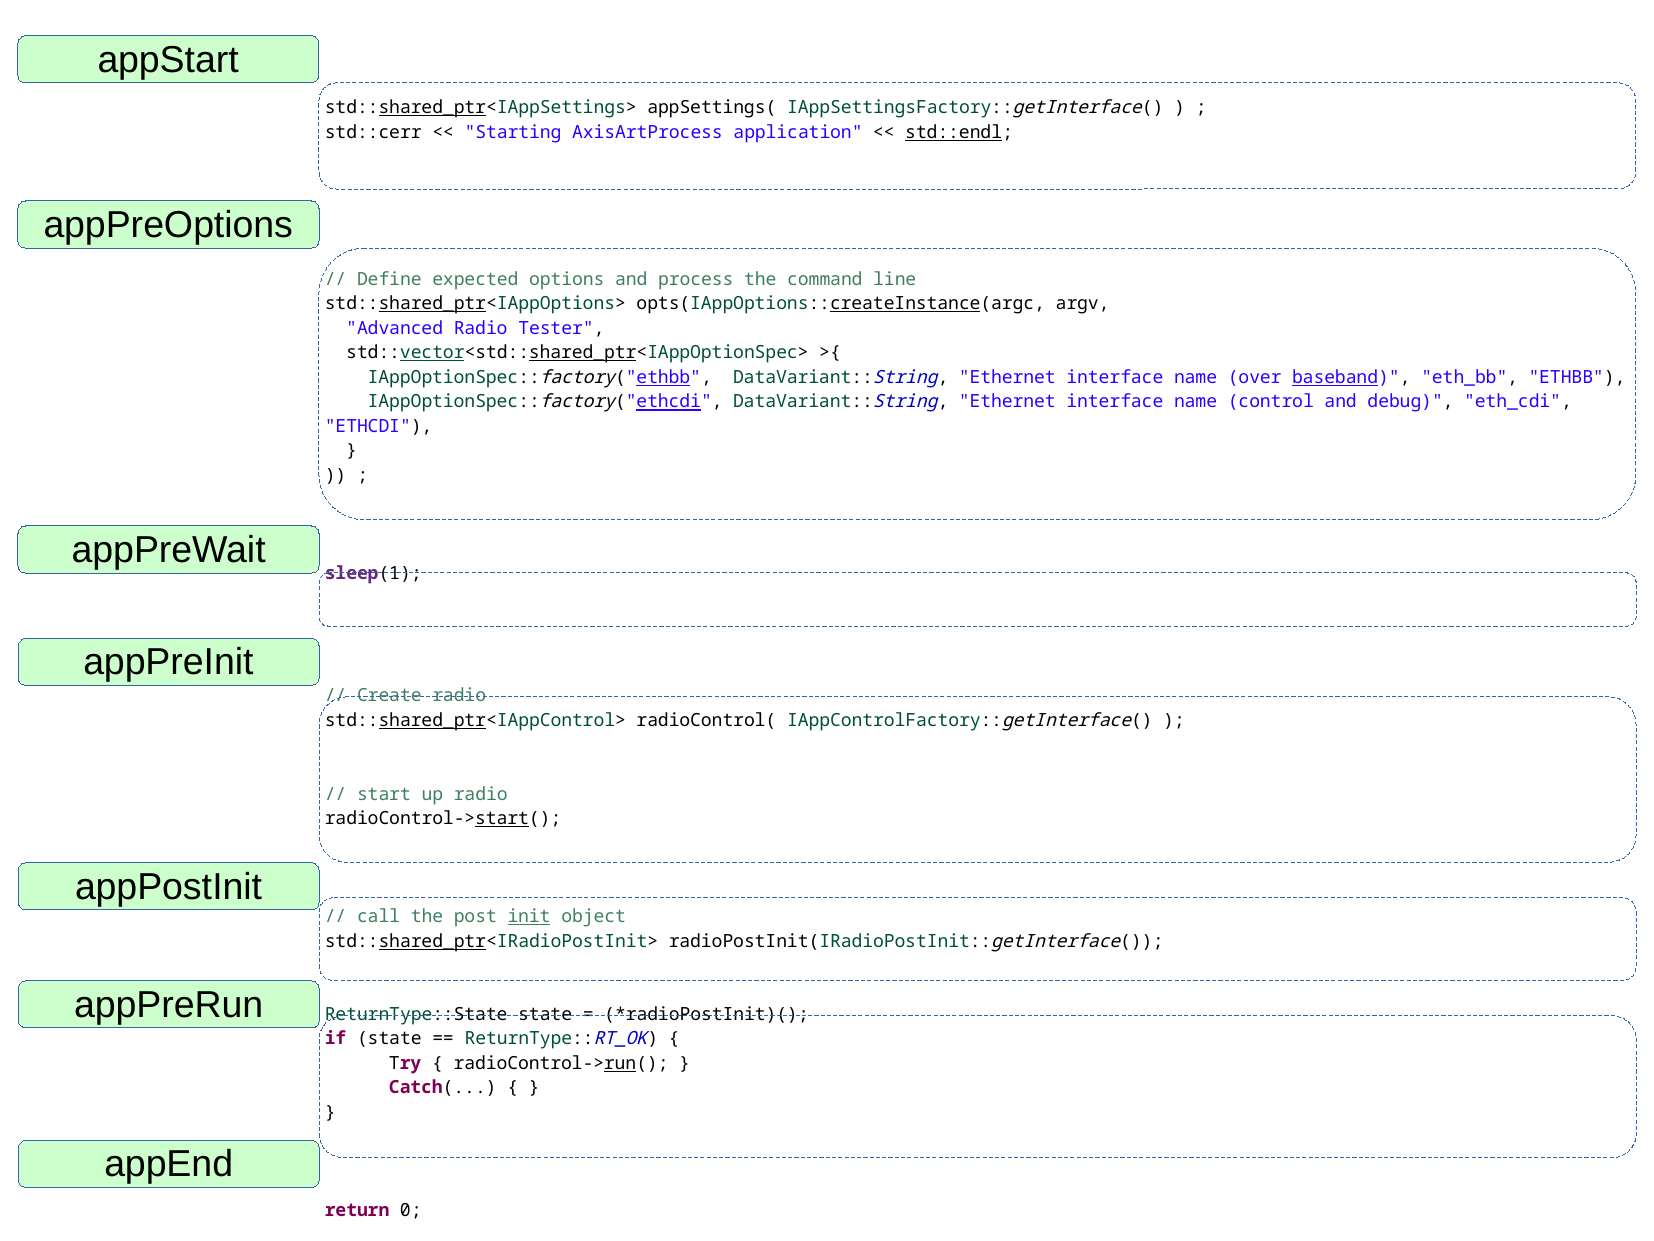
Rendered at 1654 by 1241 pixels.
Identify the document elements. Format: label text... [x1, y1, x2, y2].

list std::shared_ptr<IAppSettings> appSettings( IAppSettingsFactory::getInterface() ) ; std::cerr << "Starting AxisArtProcess application" << std::endl; // Define expected options and process the command line std::shared_ptr<IAppOptions> opts(IAppOptions::createInstance(argc, argv, "Advanced Radio Tester", std::vector<std::shared_ptr<IAppOptionSpec> >{ IAppOptionSpec::factory("ethbb", DataVariant::String, "Ethernet interface name (over baseband)", "eth_bb", "ETHBB"), IAppOptionSpec::factory("ethcdi", DataVariant::String, "Ethernet interface name (control and debug)", "eth_cdi", "ETHCDI"), } )) ; sleep(1); // Create radio std::shared_ptr<IAppControl> radioControl( IAppControlFactory::getInterface() ); // start up radio radioControl->start(); // call the post init object std::shared_ptr<IRadioPostInit> radioPostInit(IRadioPostInit::getInterface()); ReturnType::State state = (*radioPostInit)(); if (state == ReturnType::RT_OK) { Try { radioControl->run(); } Catch(...) { } } return 0; [324, 94, 1636, 1241]
text_box appPreWait [17, 525, 320, 574]
text_box appPostInit [18, 862, 320, 910]
text_box appStart [17, 35, 319, 83]
text_box appPreOptions [17, 200, 320, 249]
text_box appPreRun [18, 980, 320, 1028]
text_box appPreInit [18, 638, 320, 686]
text_box appEnd [18, 1140, 320, 1188]
